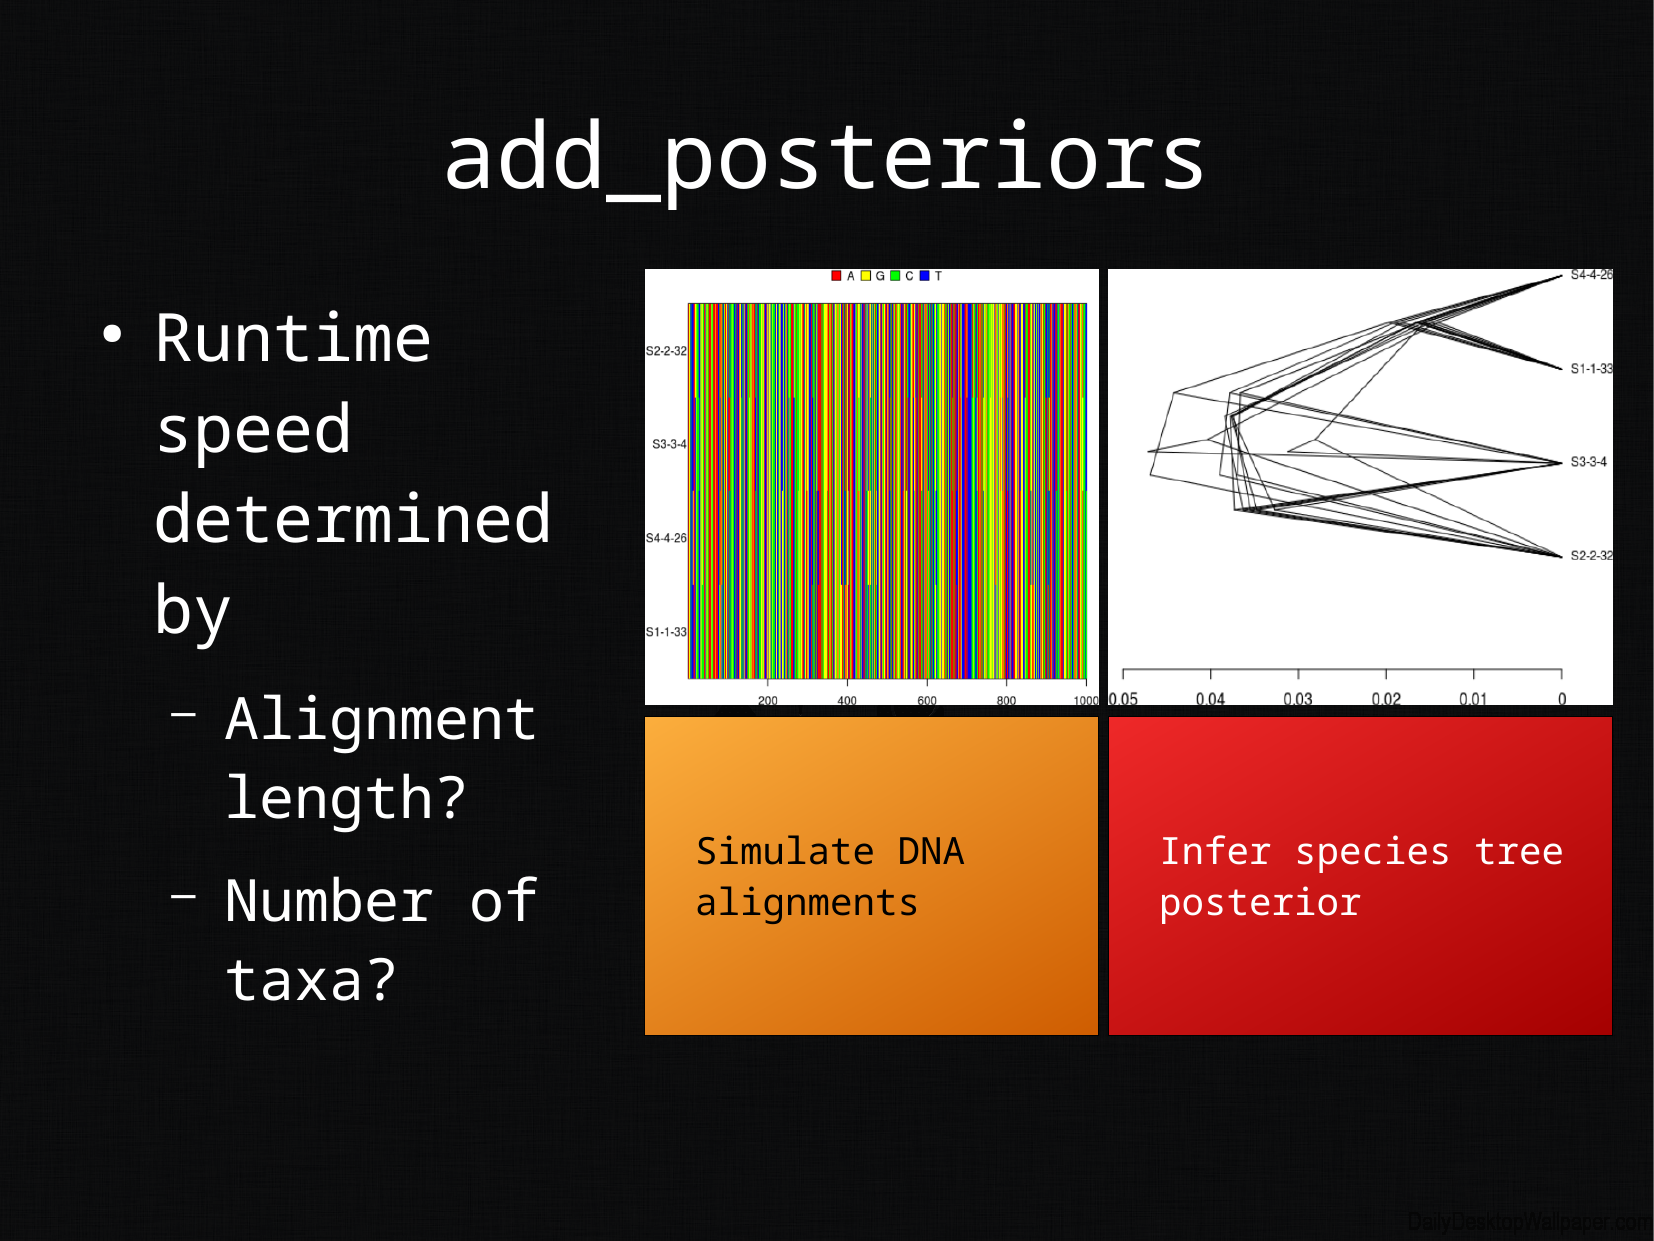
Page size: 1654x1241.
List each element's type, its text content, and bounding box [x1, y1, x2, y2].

text_box Infer species tree posterior [1108, 716, 1613, 1036]
text_box Simulate DNA alignments [644, 716, 1099, 1036]
picture [0, 0, 1654, 1241]
title add_posteriors [82, 49, 1571, 257]
list Runtime speed determined by Alignment length? Number of taxa? [82, 290, 586, 1201]
